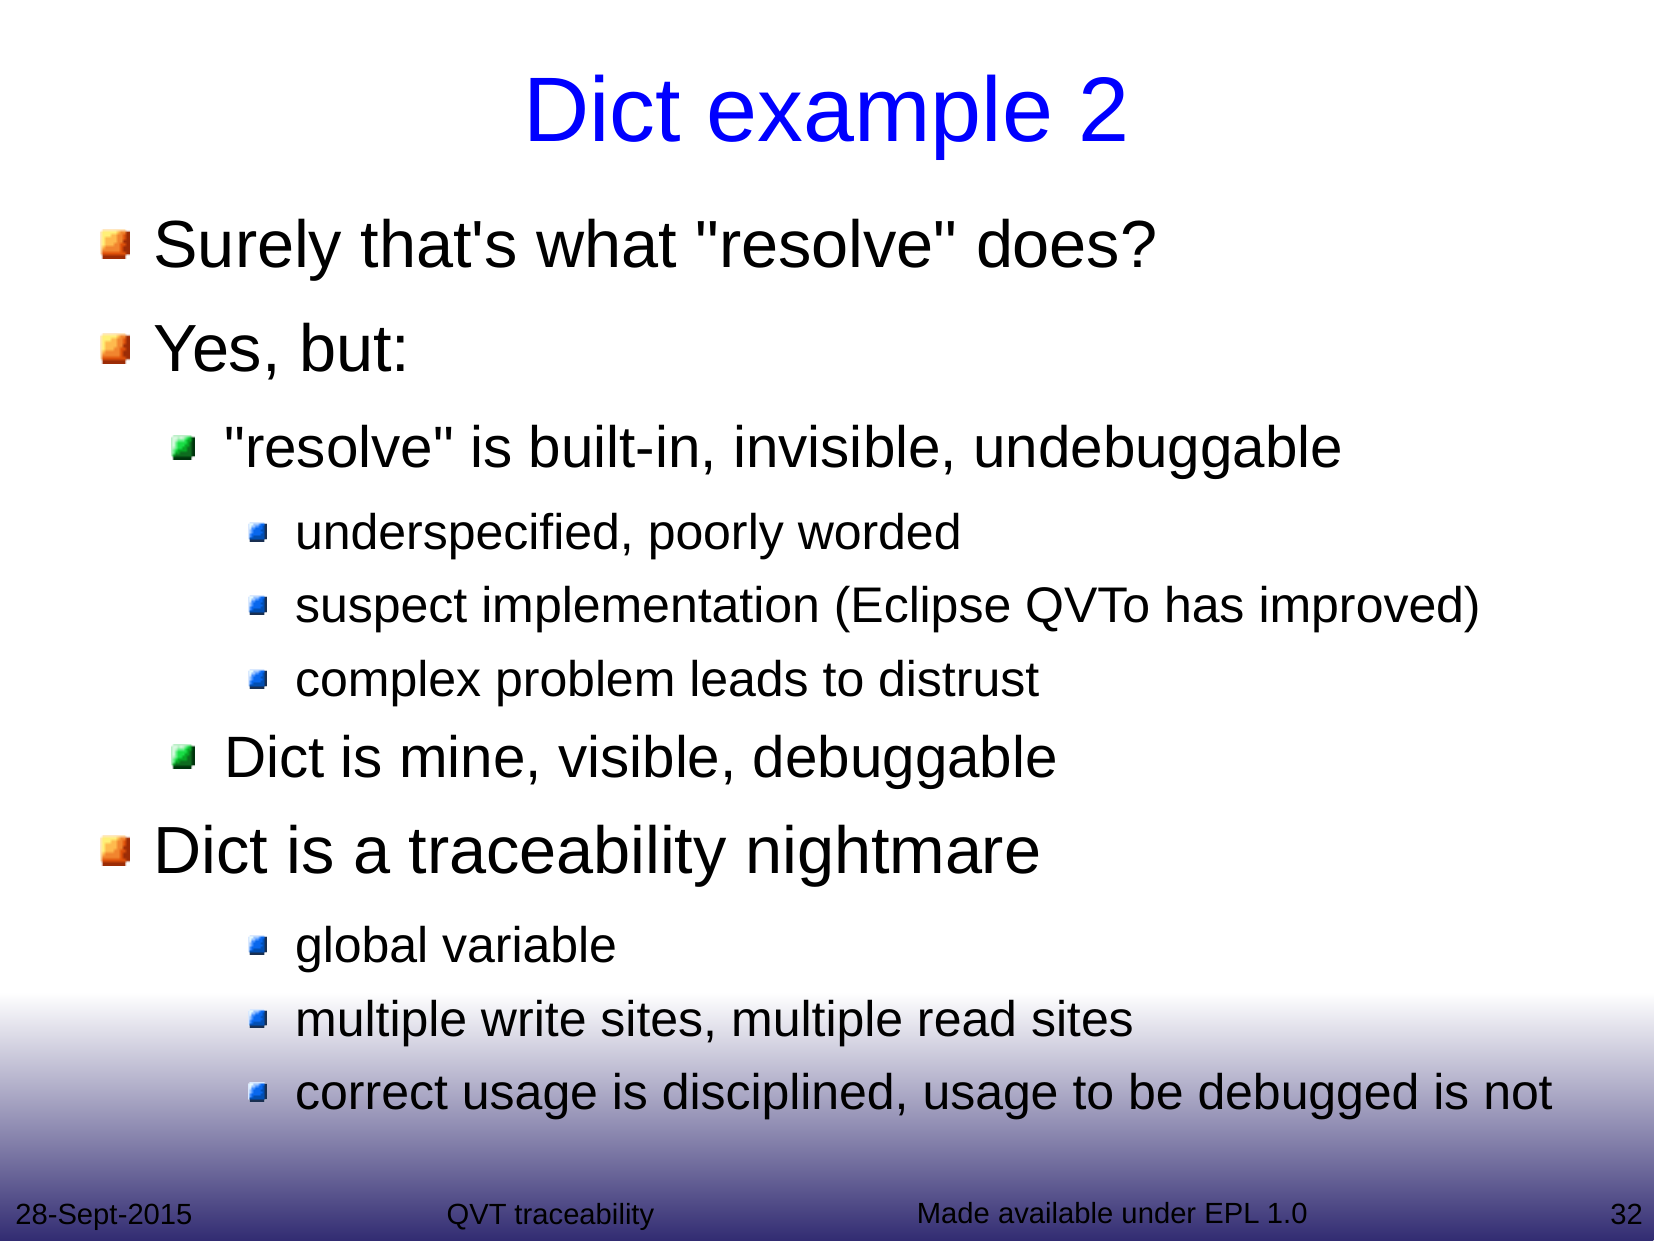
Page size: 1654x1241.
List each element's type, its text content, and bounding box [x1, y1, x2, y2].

list Surely that's what "resolve" does? Yes, but: "resolve" is built-in, invisible, undebuggable underspecified, poorly worded suspect implementation (Eclipse QVTo has improved) complex problem leads to distrust Dict is mine, visible, debuggable Dict is a traceability nightmare global variable multiple write sites, multiple read sites correct usage is disciplined, usage to be debugged is not [82, 206, 1571, 1120]
title Dict example 2 [82, 49, 1571, 170]
